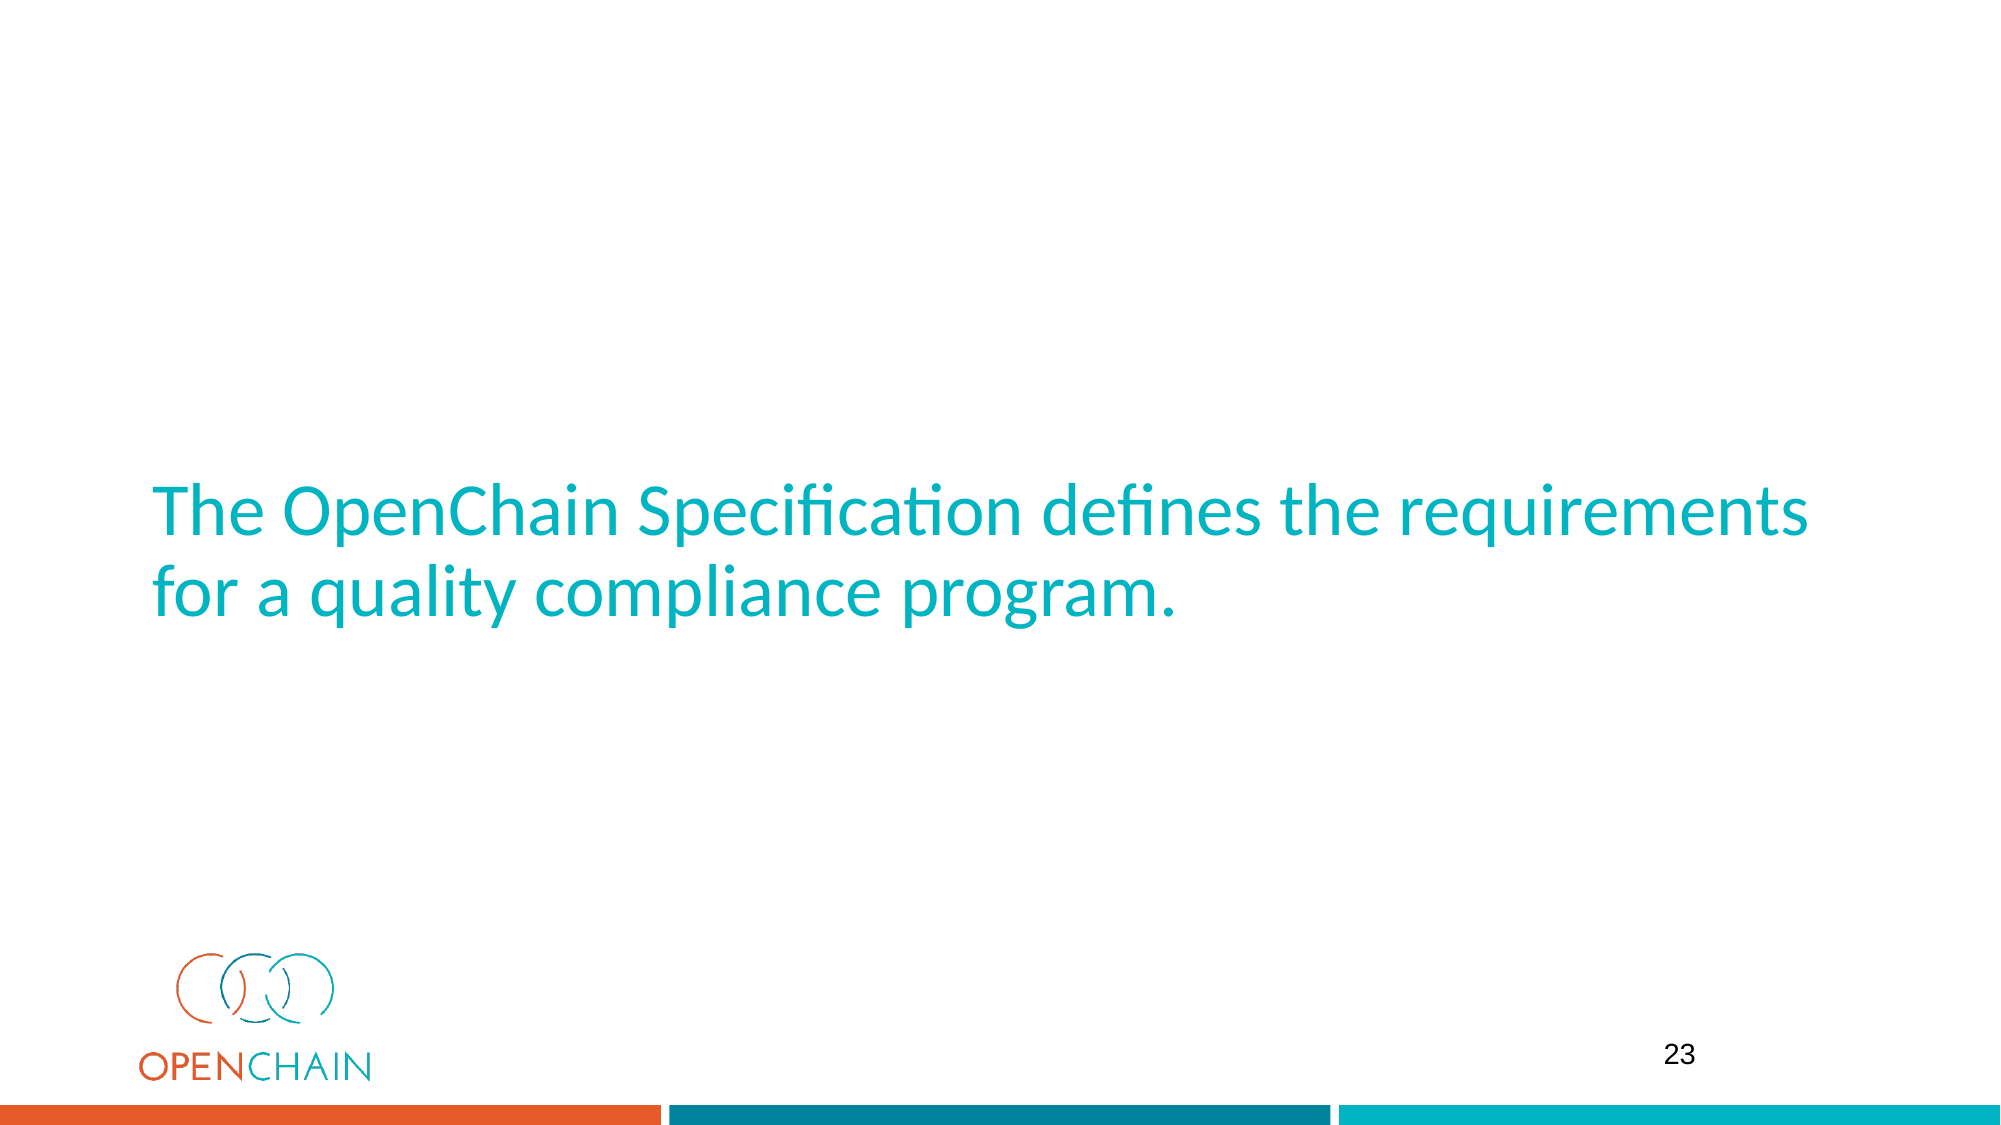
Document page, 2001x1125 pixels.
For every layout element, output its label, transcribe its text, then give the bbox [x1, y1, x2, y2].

title The OpenChain Specification defines the requirements for a quality compliance program. [137, 376, 1863, 727]
slide_number <number> [1648, 1022, 1863, 1083]
picture [137, 951, 372, 1082]
